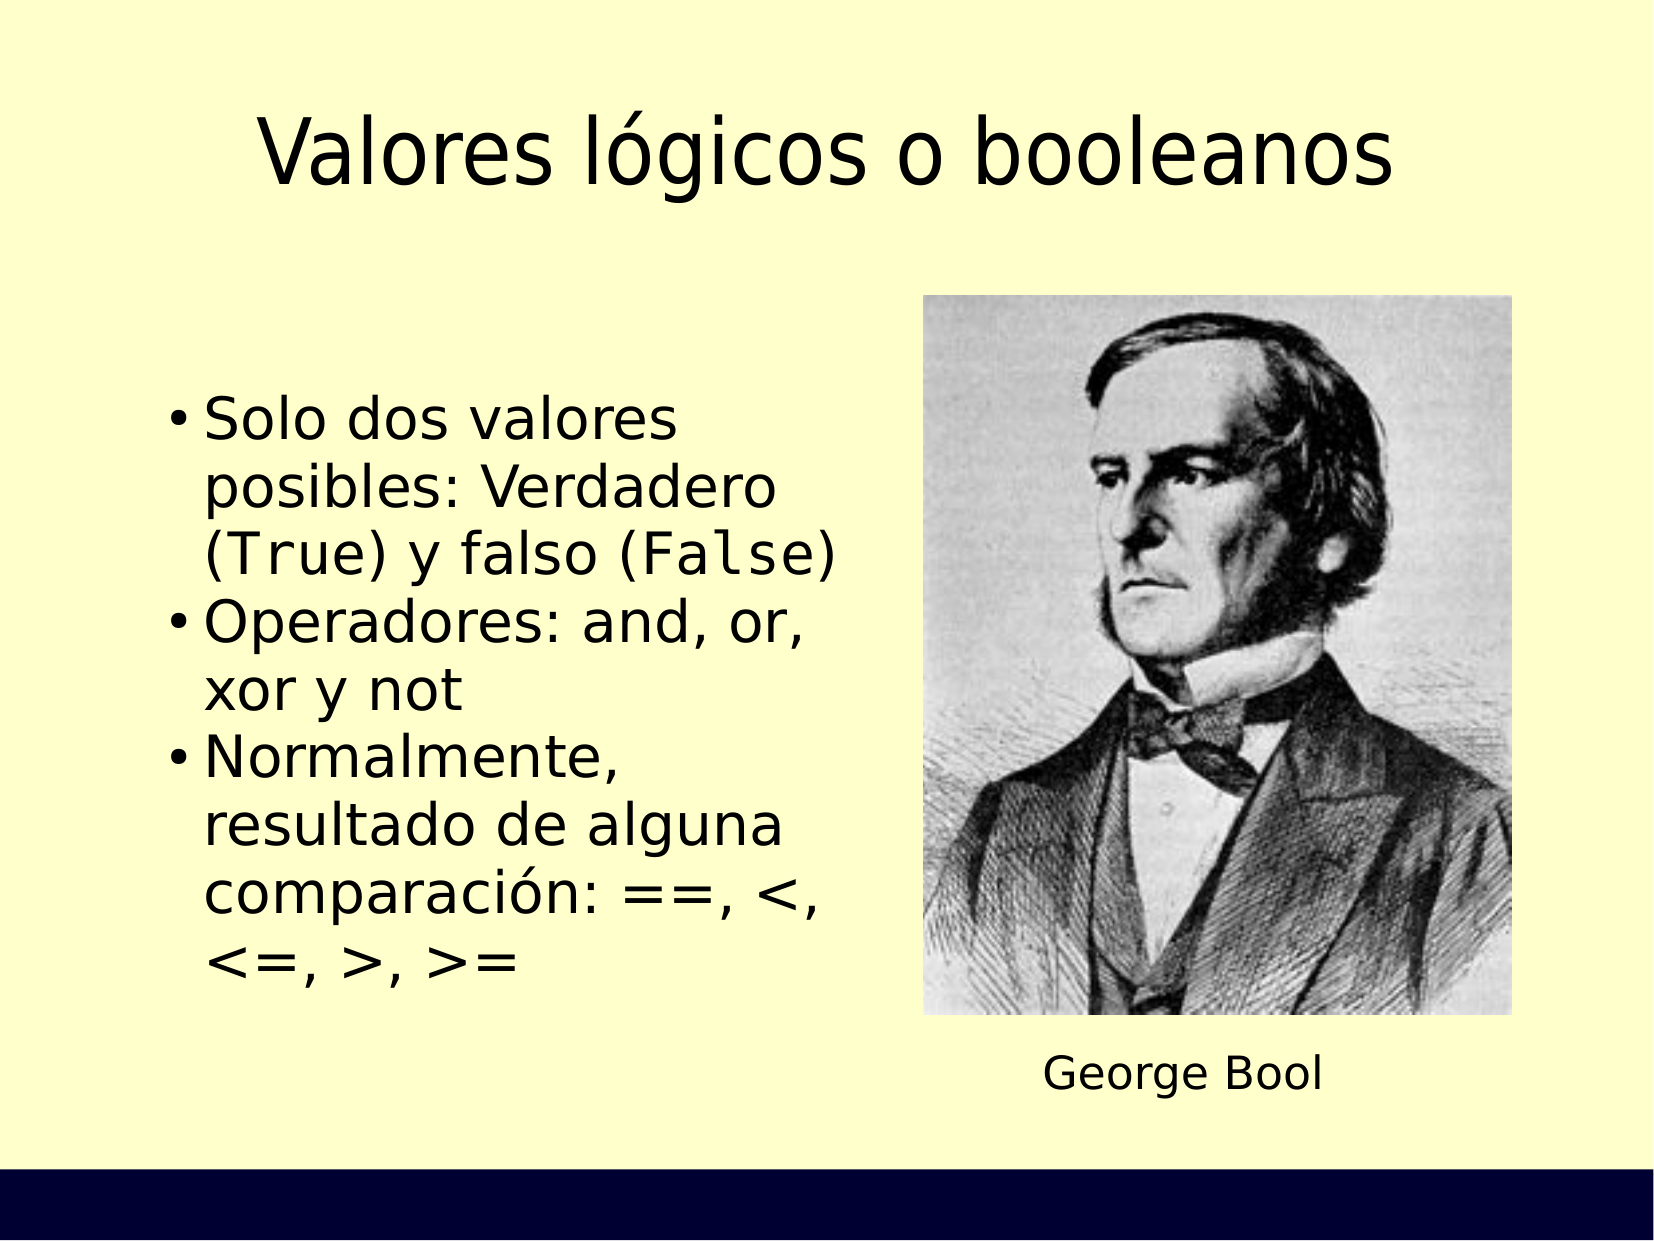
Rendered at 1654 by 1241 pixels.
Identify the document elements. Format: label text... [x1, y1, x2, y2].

text_box George Bool [1027, 1039, 1406, 1108]
picture [923, 295, 1512, 1015]
text_box Solo dos valores posibles: Verdadero (True) y falso (False) Operadores: and, or, xor y not Normalmente, resultado de alguna comparación: ==, <, <=, >, >= [153, 377, 898, 1003]
title Valores lógicos o booleanos [82, 49, 1571, 257]
